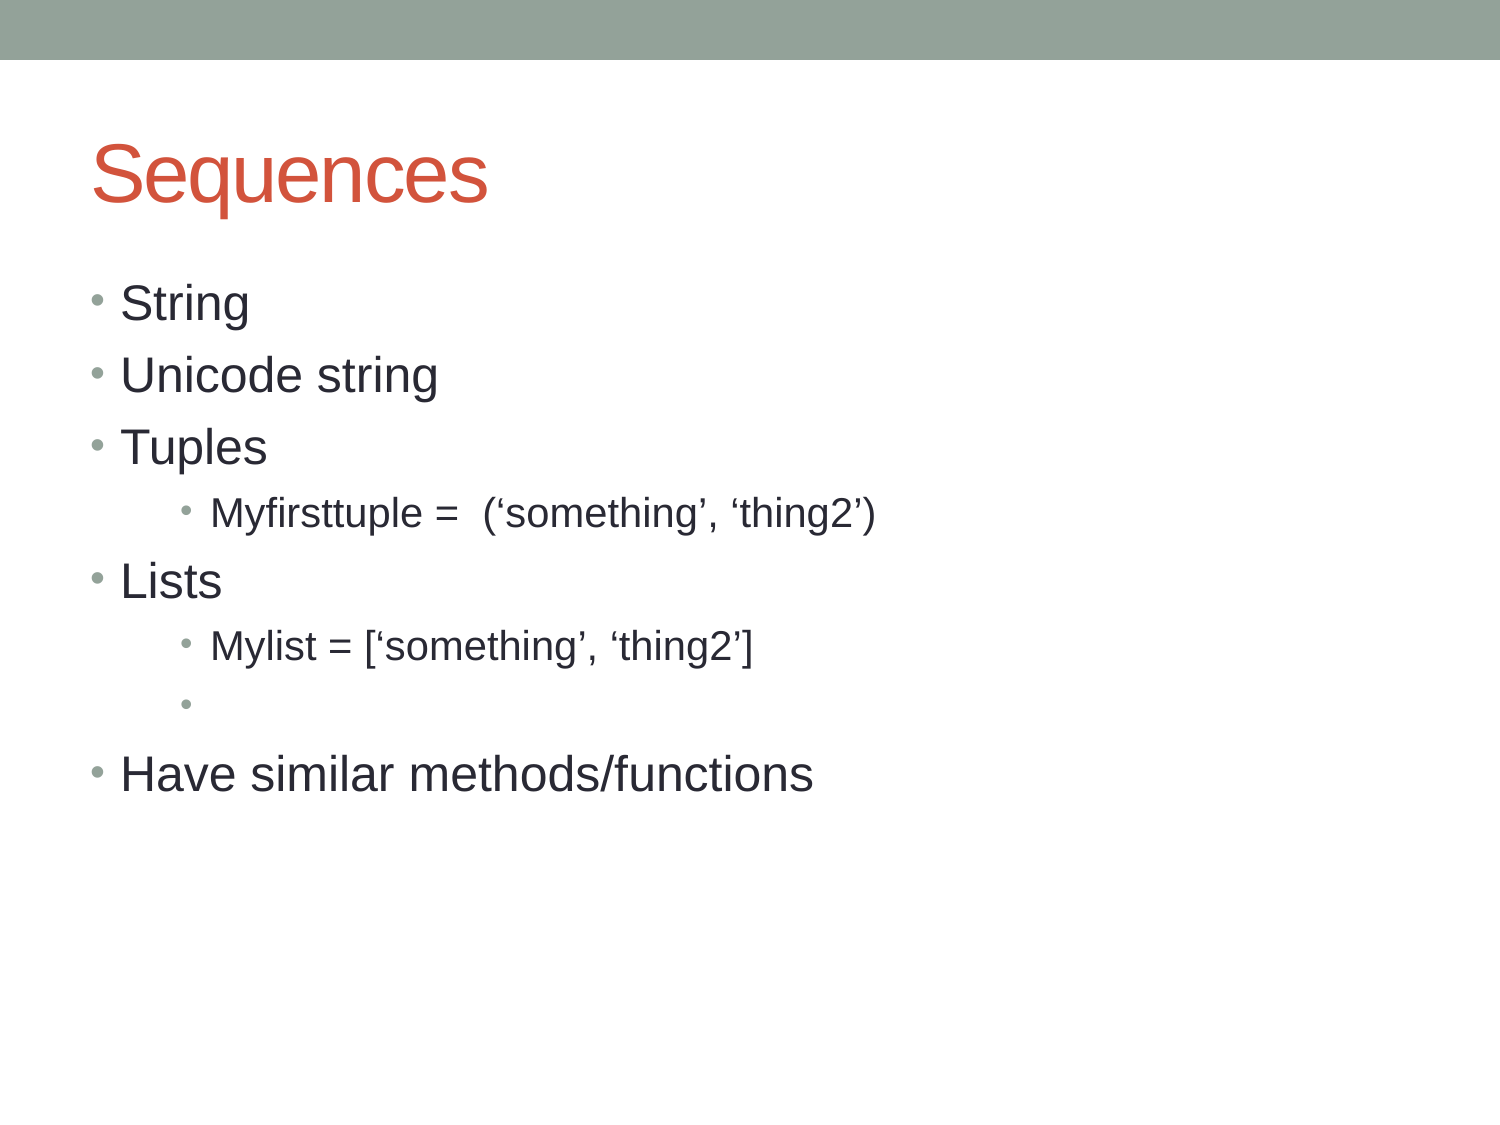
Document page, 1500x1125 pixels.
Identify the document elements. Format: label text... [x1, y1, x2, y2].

list String Unicode string Tuples Myfirsttuple = (‘something’, ‘thing2’) Lists Mylist = [‘something’, ‘thing2’] Have similar methods/functions [75, 262, 1426, 1063]
title Sequences [75, 87, 1426, 251]
